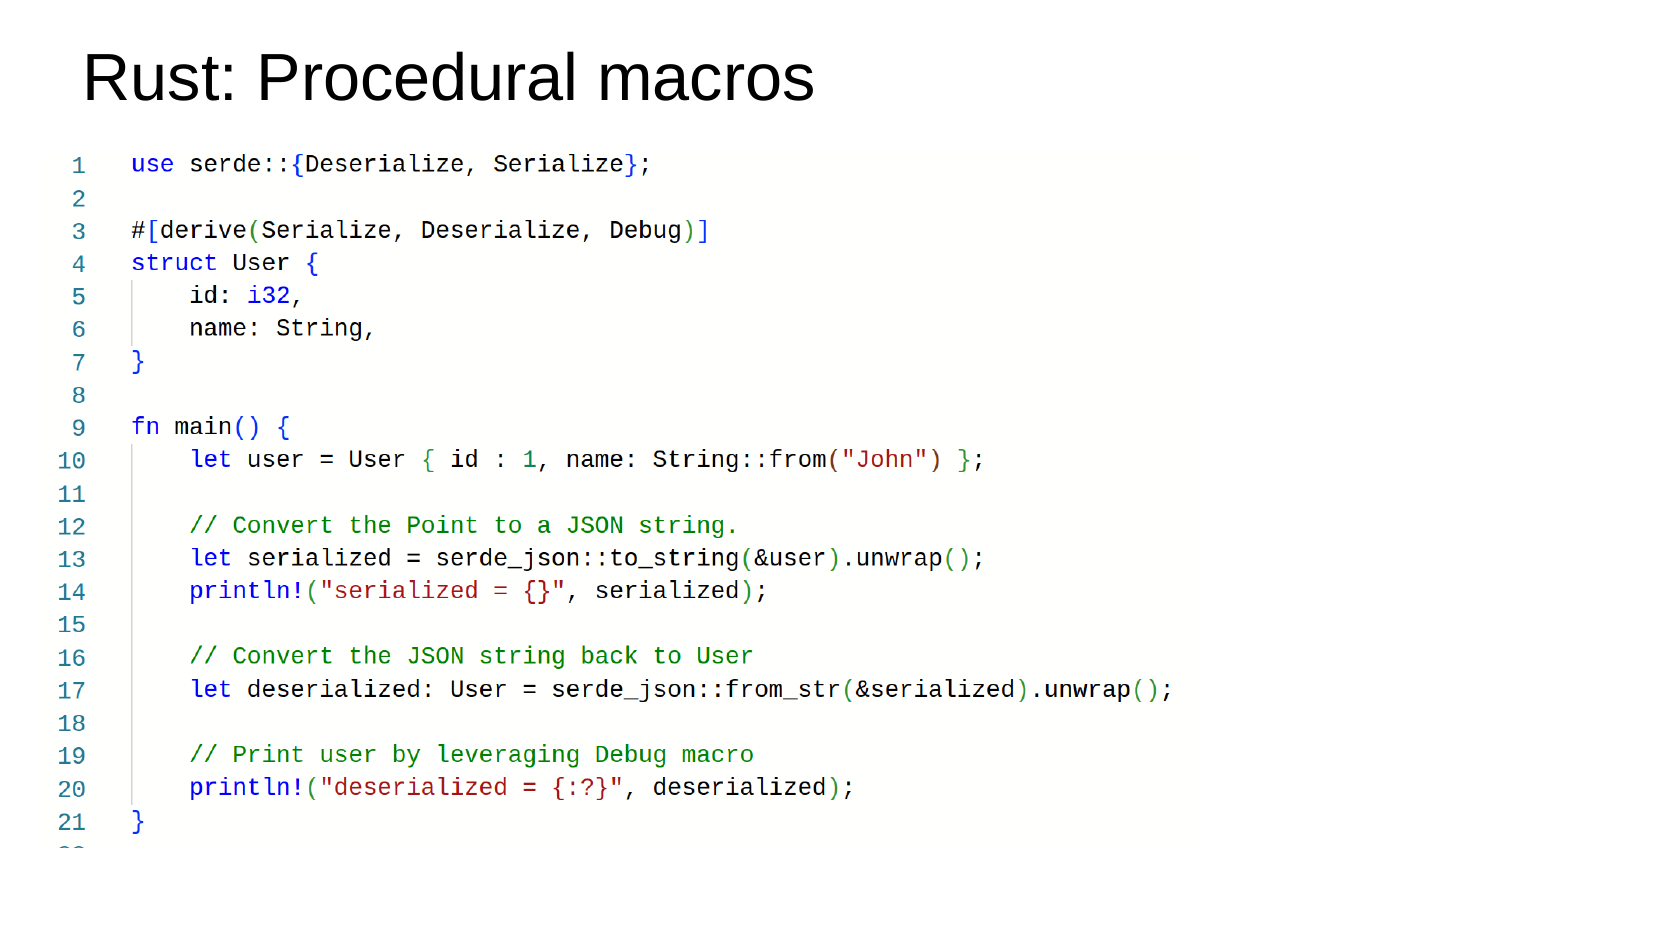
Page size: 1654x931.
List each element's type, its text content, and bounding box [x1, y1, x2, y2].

picture [39, 151, 1202, 848]
title Rust: Procedural macros [82, 0, 1571, 156]
